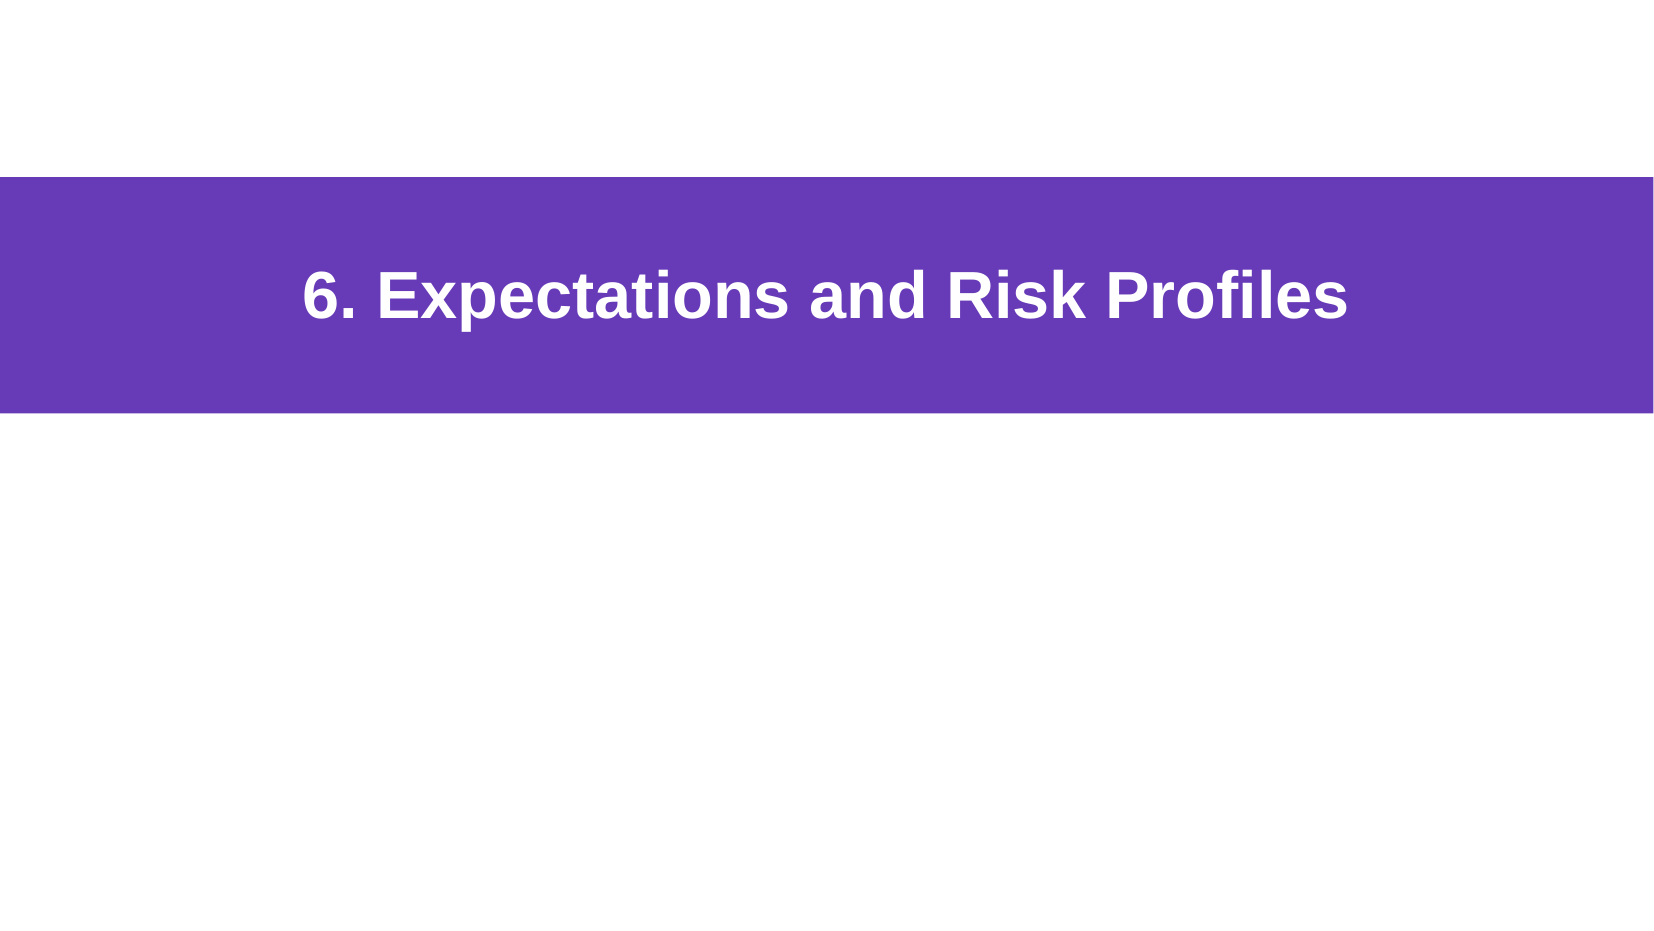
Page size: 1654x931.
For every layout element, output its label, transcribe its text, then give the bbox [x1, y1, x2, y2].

title 6. Expectations and Risk Profiles [0, 177, 1654, 414]
